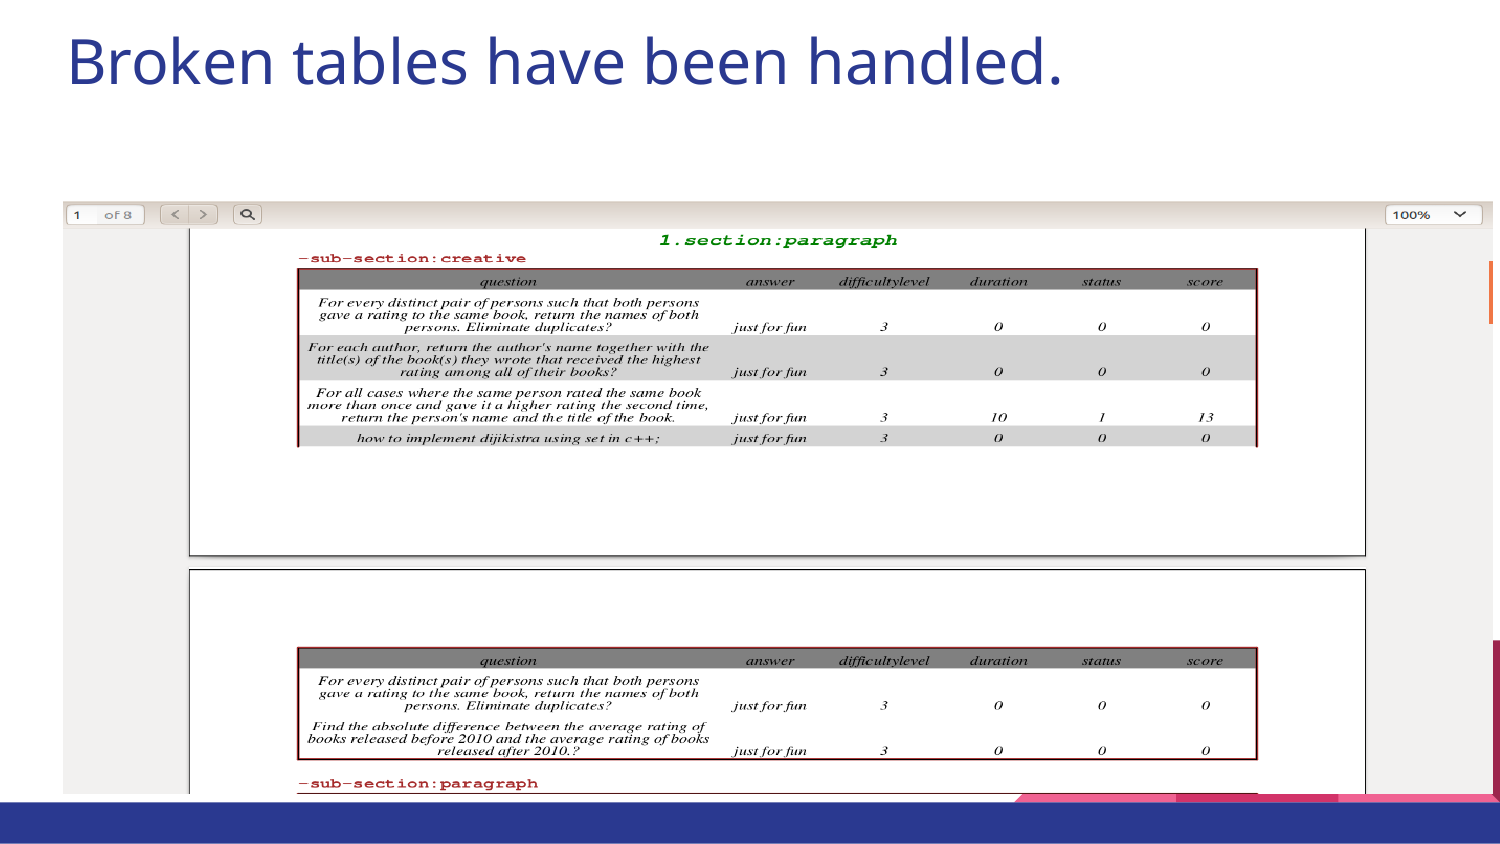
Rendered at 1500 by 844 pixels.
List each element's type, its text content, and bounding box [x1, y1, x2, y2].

picture [63, 201, 1493, 795]
title Broken tables have been handled. [51, 7, 1449, 202]
